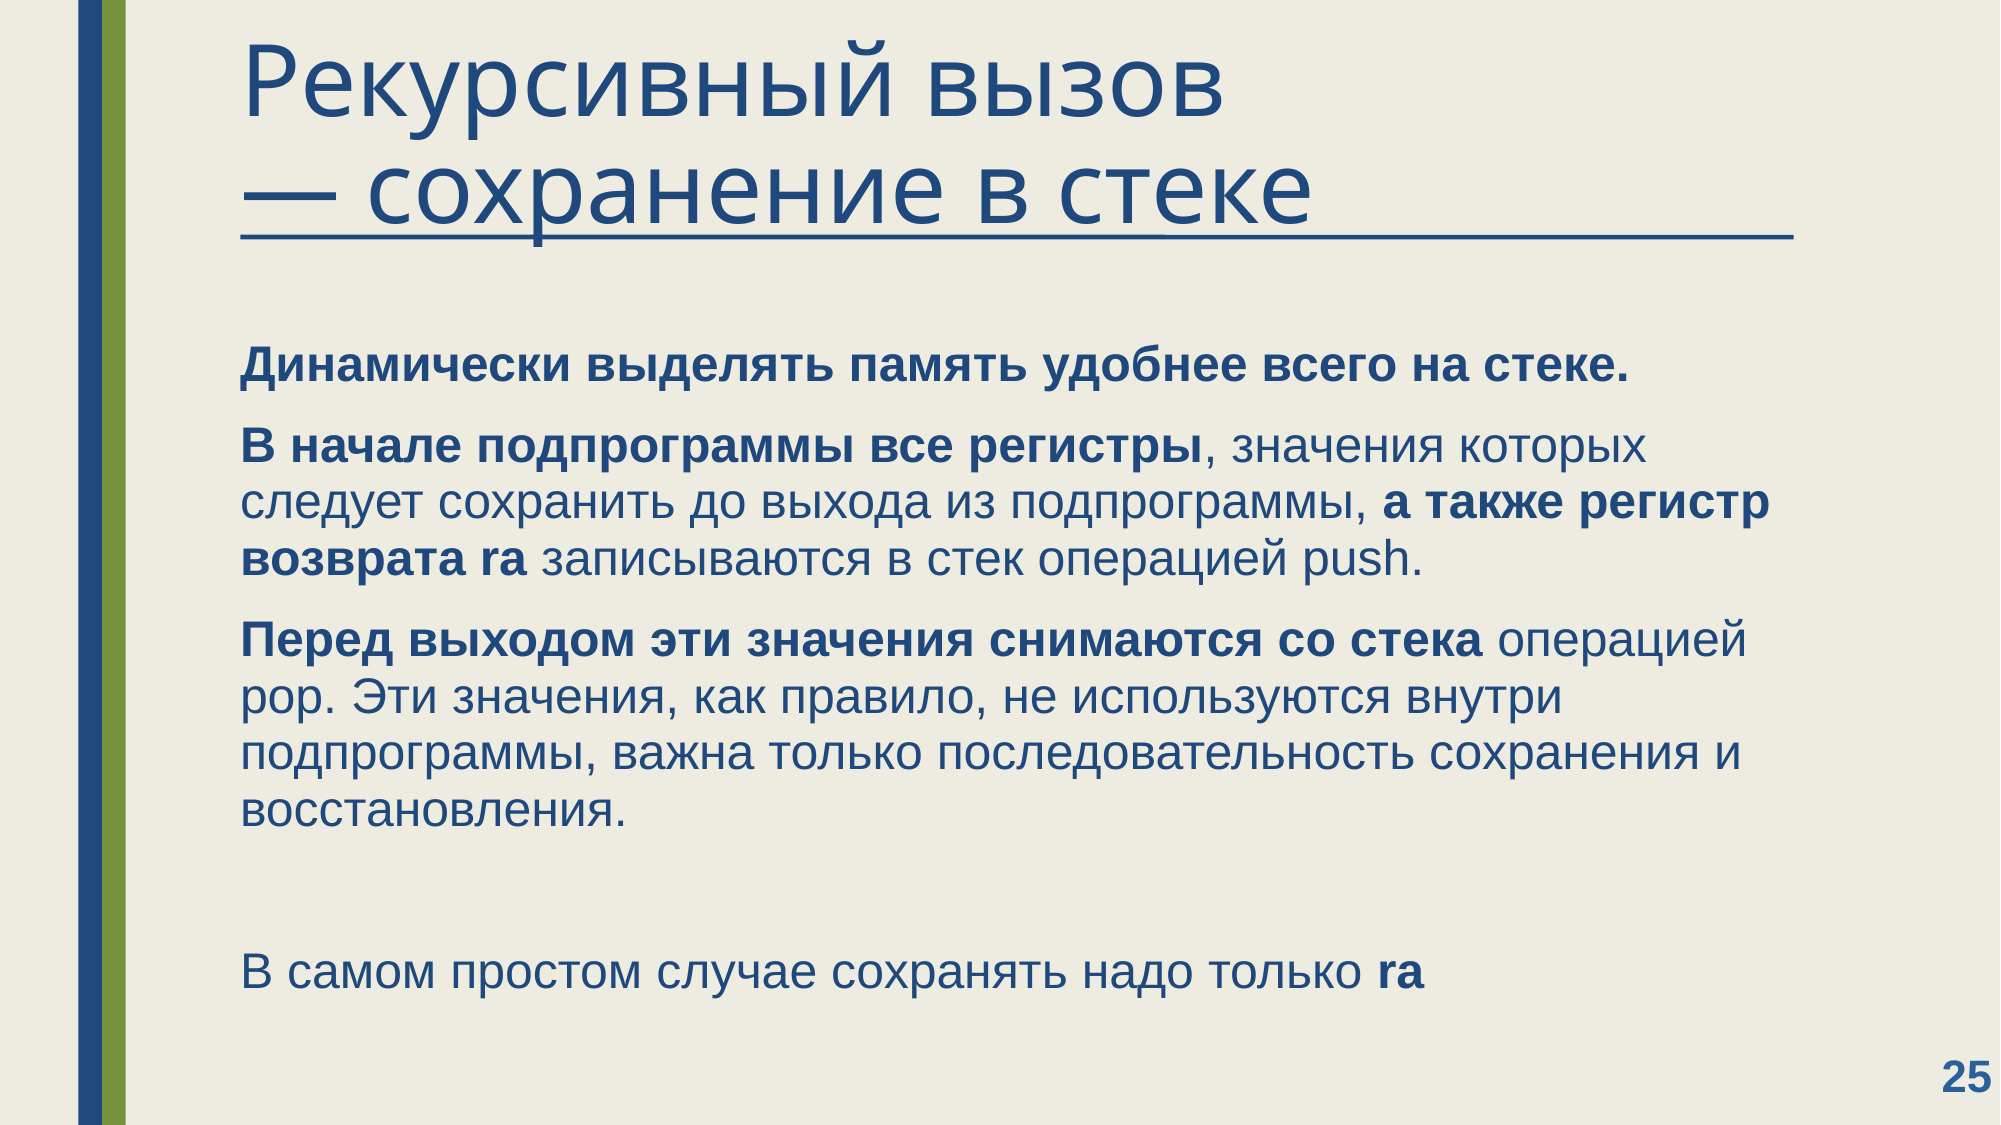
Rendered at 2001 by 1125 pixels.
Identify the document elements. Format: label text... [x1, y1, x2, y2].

text_box <номер> [1766, 1043, 1998, 1125]
list Динамически выделять память удобнее всего на стеке. В начале подпрограммы все регистры, значения которых следует сохранить до выхода из подпрограммы, а также регистр возврата ra записываются в стек операцией push. Перед выходом эти значения снимаются со стека операцией pop. Эти значения, как правило, не используются внутри подпрограммы, важна только последовательность сохранения и восстановления. В самом простом случае сохранять надо только ra [225, 243, 1800, 963]
title Рекурсивный вызов — сохранение в стеке [225, 23, 1800, 143]
